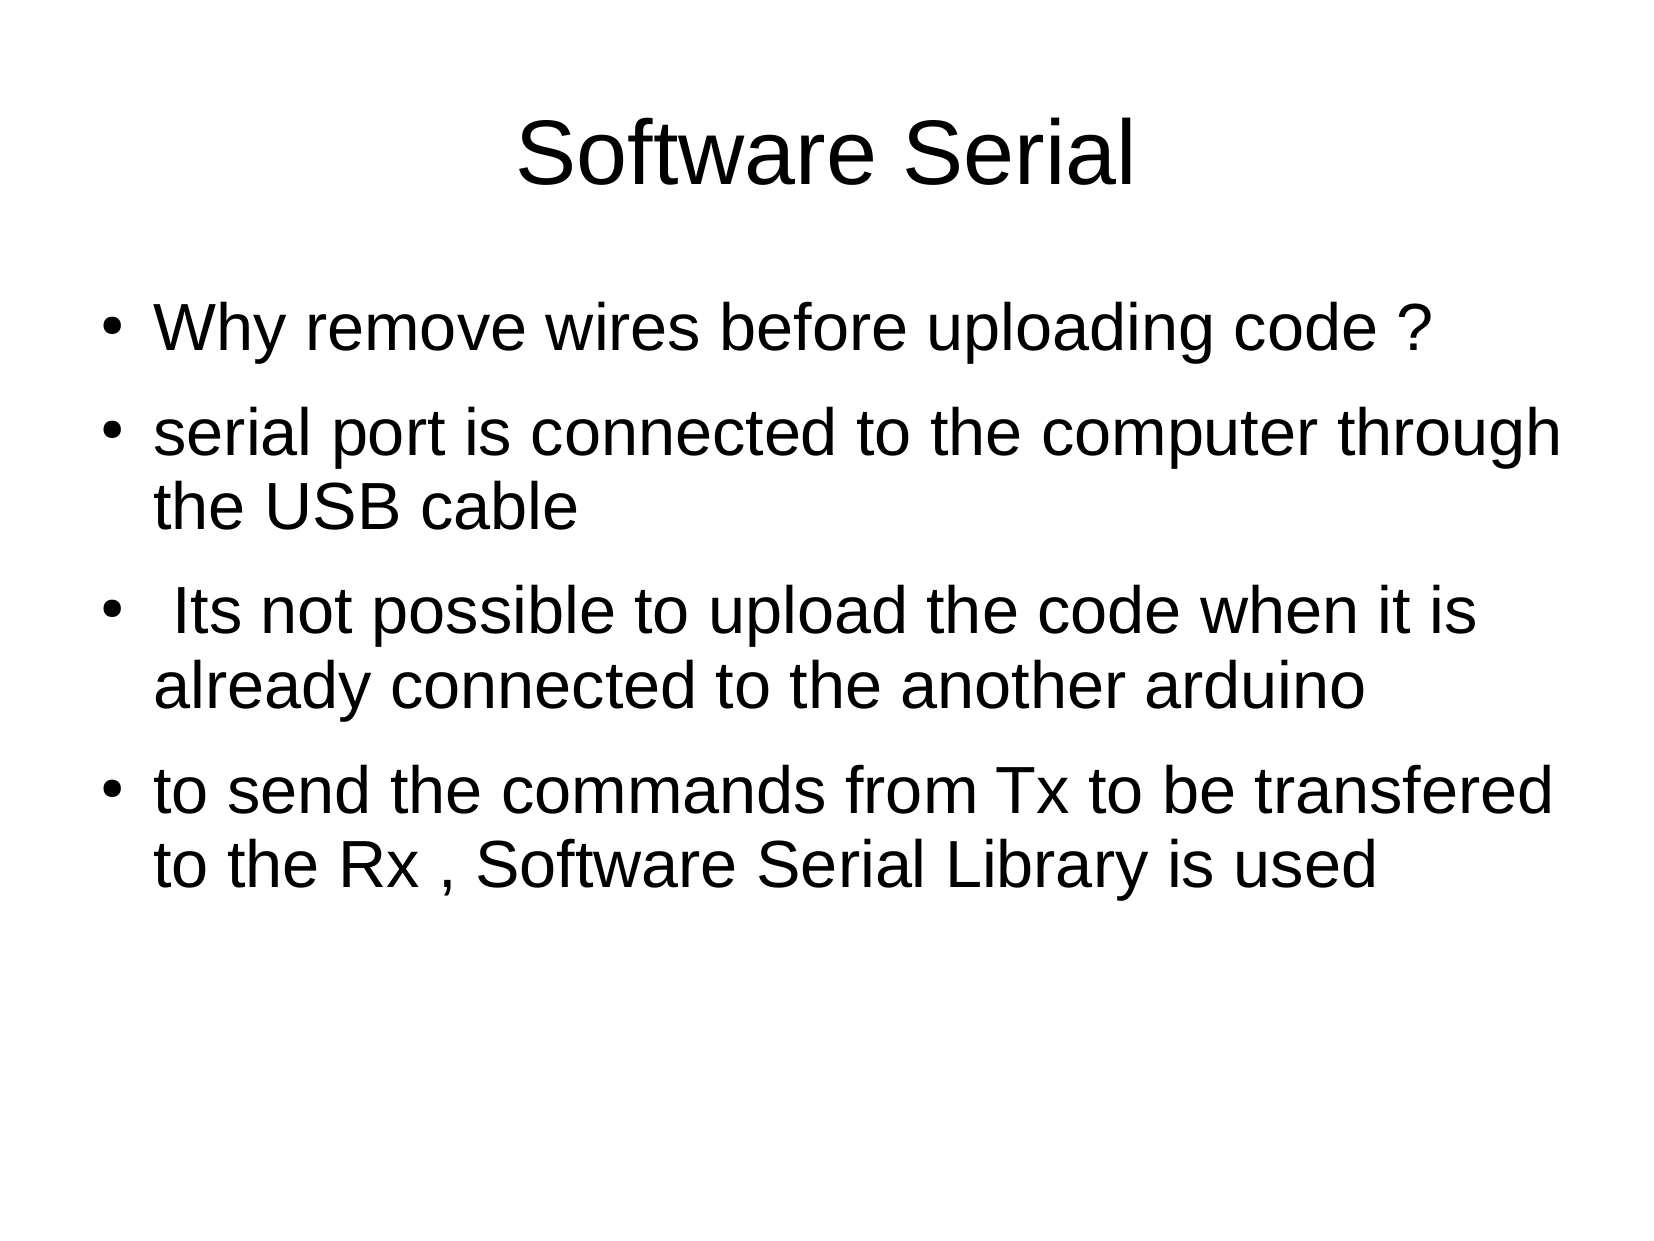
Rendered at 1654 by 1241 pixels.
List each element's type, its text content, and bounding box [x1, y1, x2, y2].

title Software Serial [82, 49, 1571, 257]
list Why remove wires before uploading code ? serial port is connected to the computer through the USB cable Its not possible to upload the code when it is already connected to the another arduino to send the commands from Tx to be transfered to the Rx , Software Serial Library is used [82, 290, 1571, 1010]
